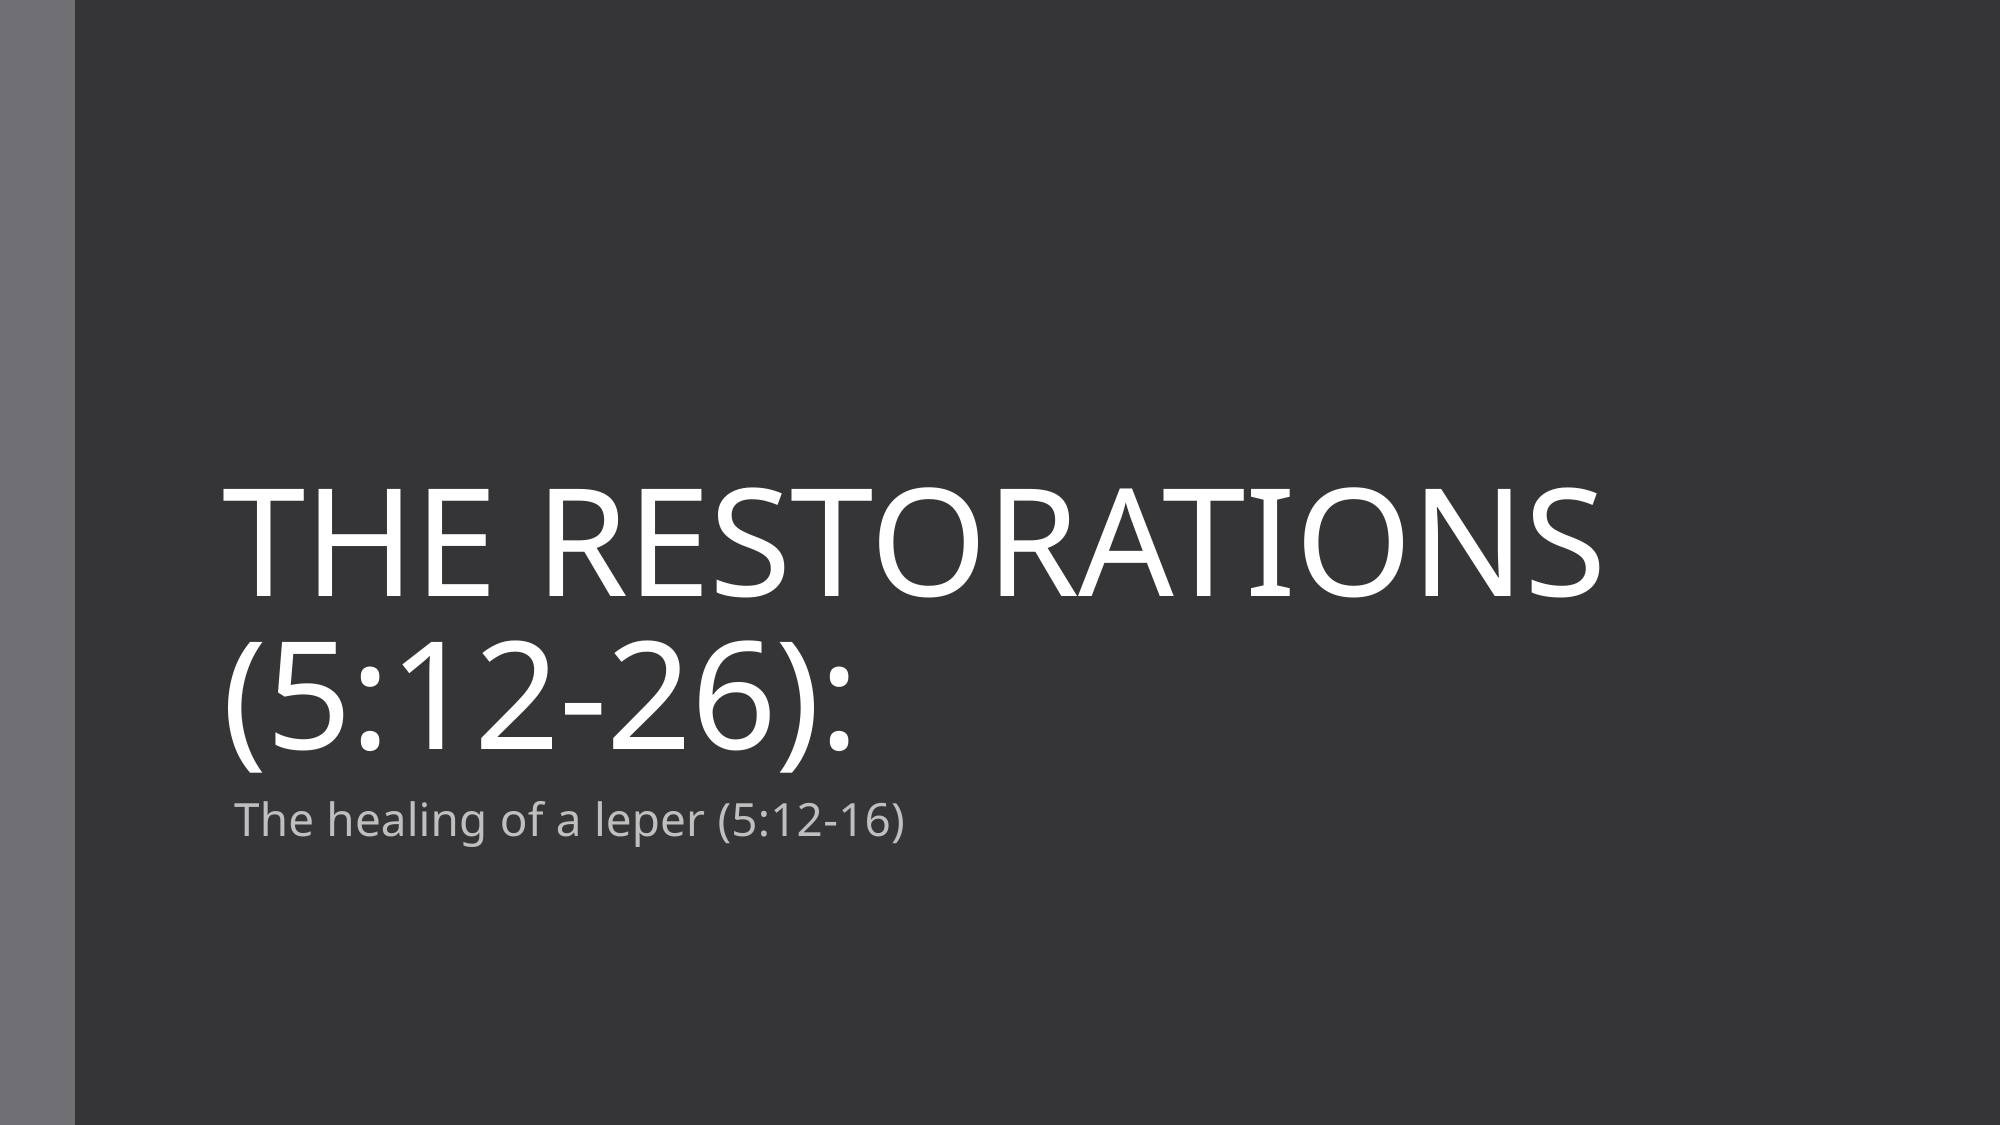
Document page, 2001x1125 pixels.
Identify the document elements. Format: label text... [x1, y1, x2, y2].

subtitle The healing of a leper (5:12-16) [206, 787, 1752, 1066]
title THE RESTORATIONS (5:12-26): [206, 124, 1752, 787]
